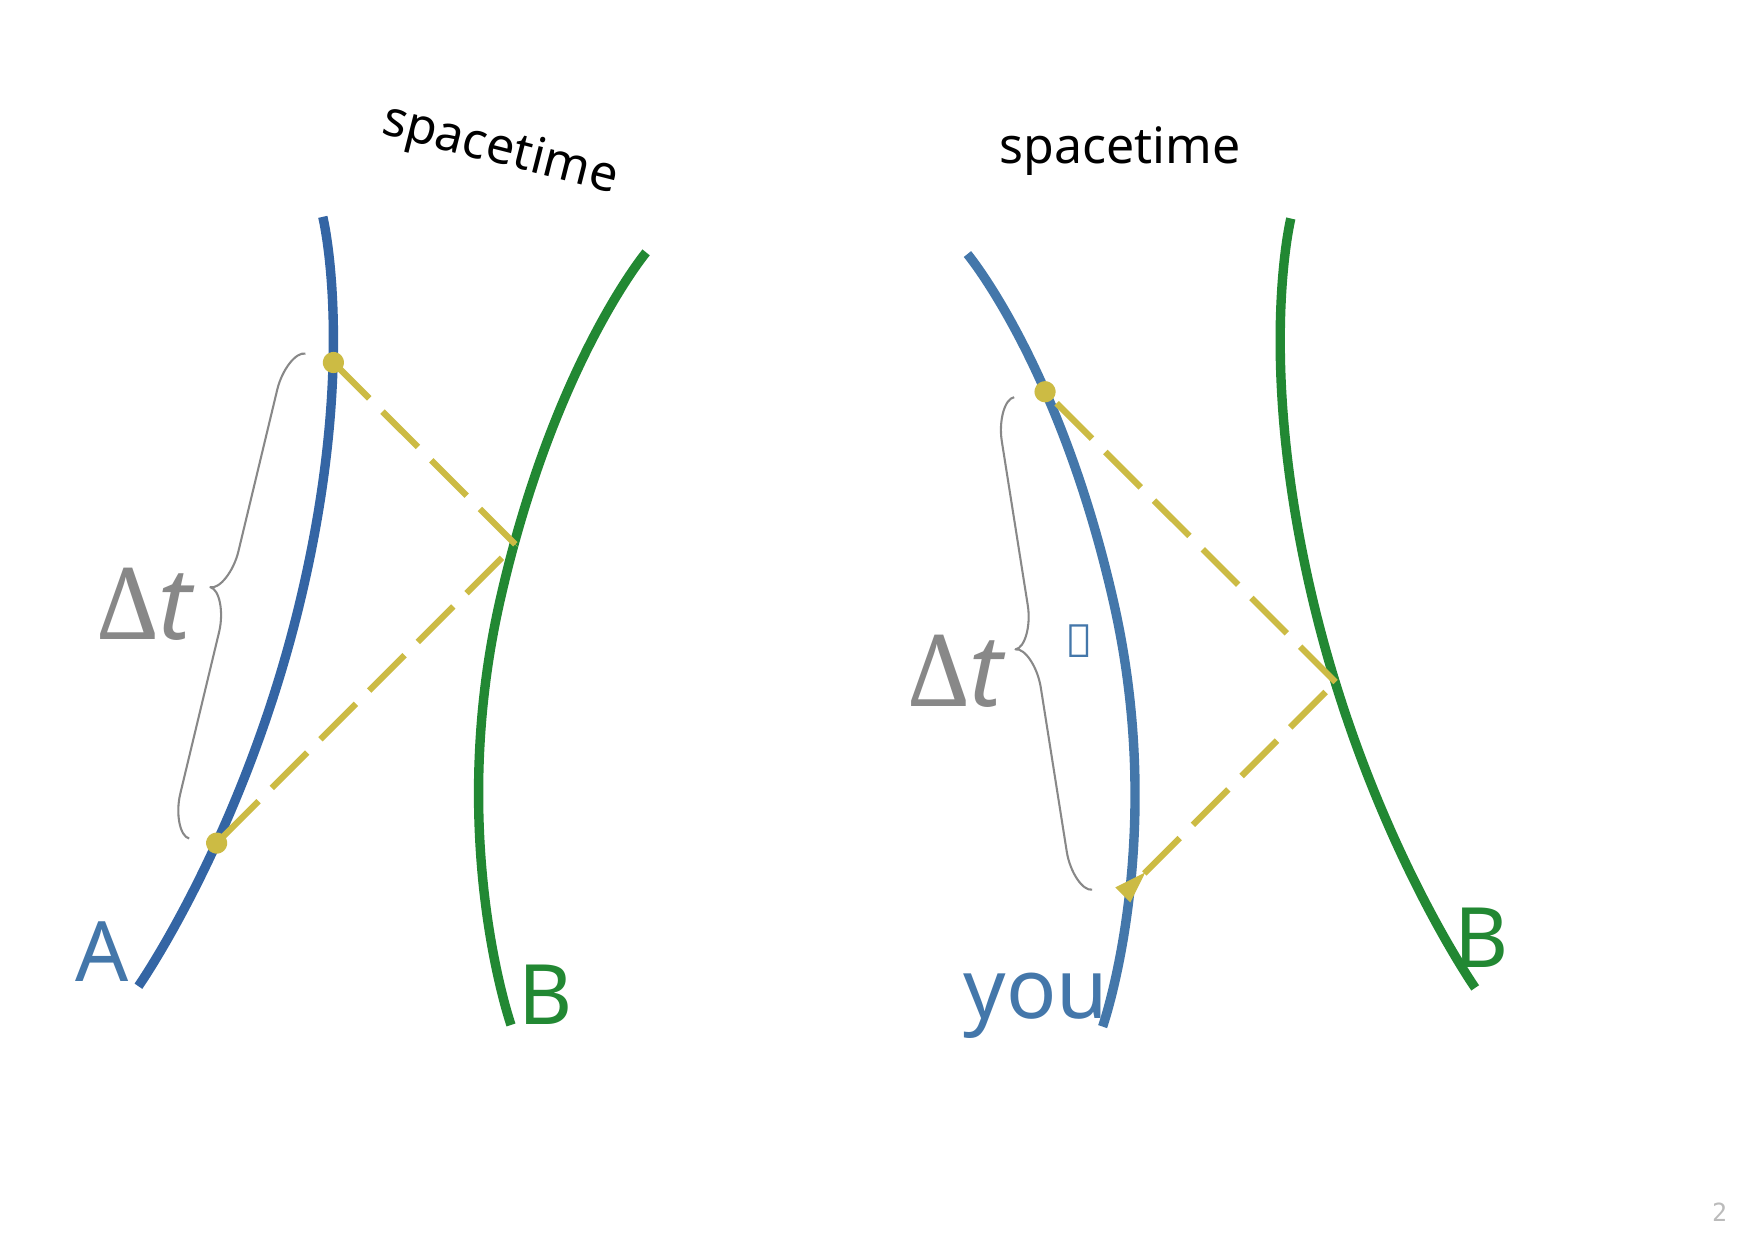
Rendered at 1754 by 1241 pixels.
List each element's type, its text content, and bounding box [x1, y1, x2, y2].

text_box spacetime [364, 71, 625, 196]
text_box Δt [894, 592, 1020, 708]
text_box you [949, 922, 1121, 1021]
text_box Δt [82, 525, 209, 641]
text_box spacetime [985, 102, 1237, 168]
text_box B [1439, 870, 1520, 970]
text_box B [503, 928, 585, 1027]
text_box  [1050, 600, 1126, 662]
text_box A [61, 885, 156, 984]
